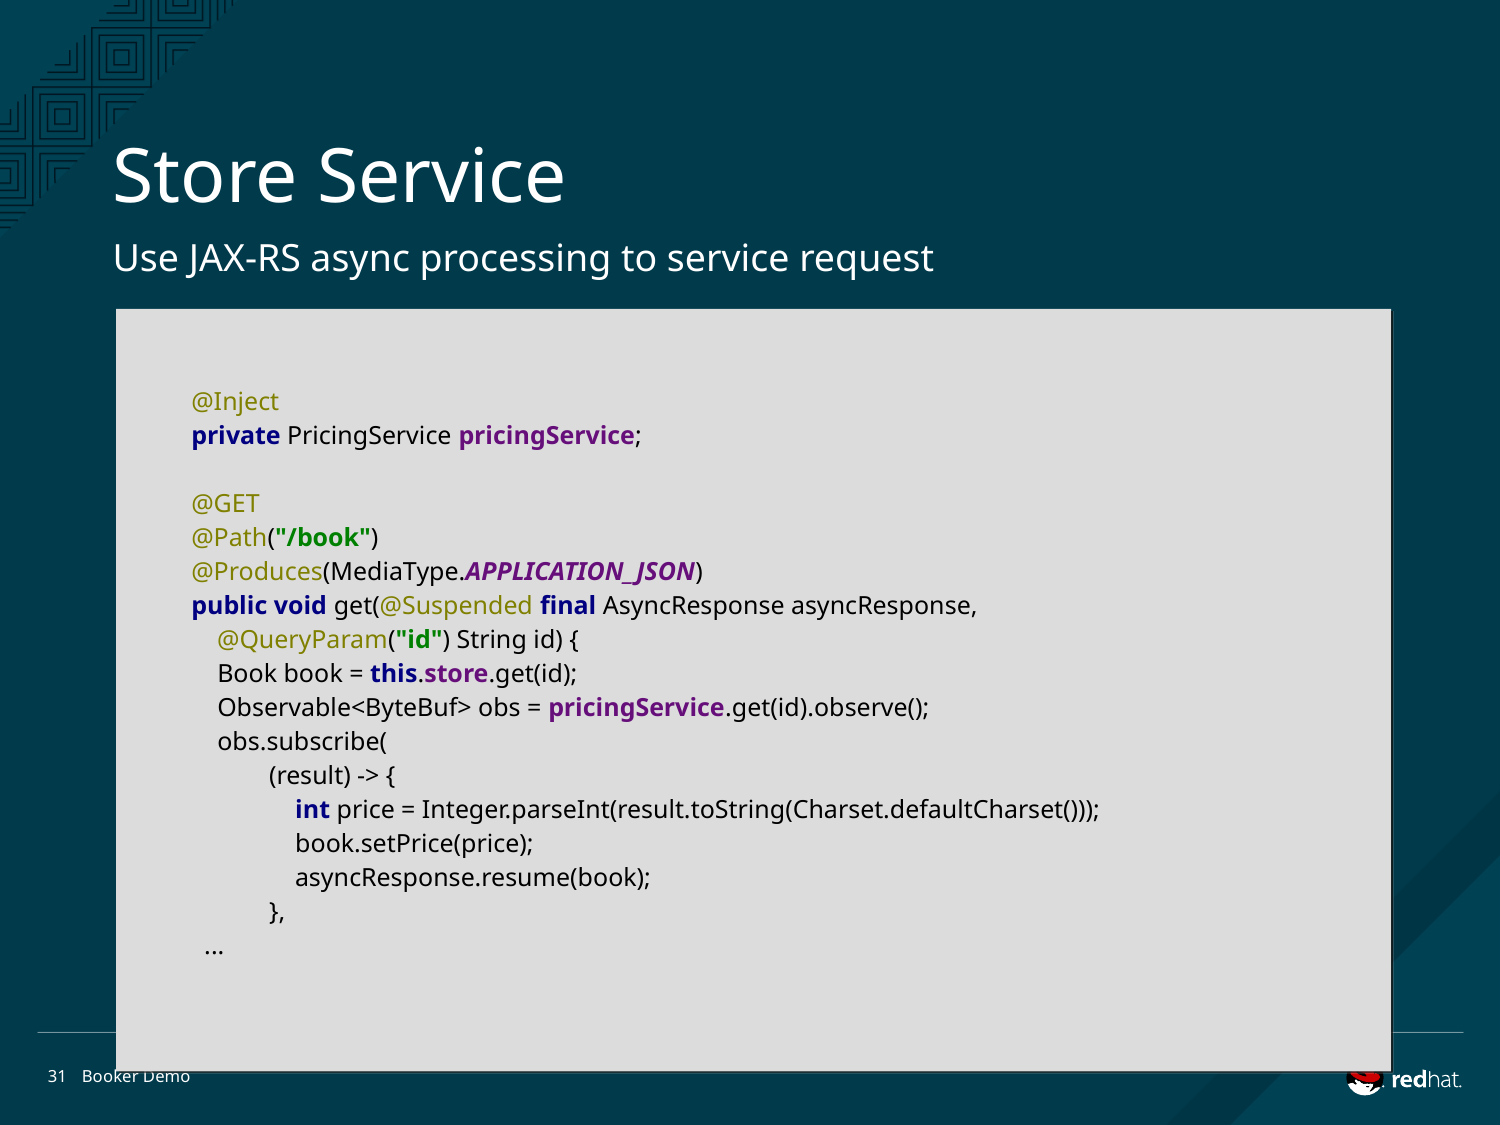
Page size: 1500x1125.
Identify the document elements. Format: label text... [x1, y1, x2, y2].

text_box Use JAX-RS async processing to service request [112, 231, 1388, 332]
title Store Service [112, 0, 1388, 225]
text_box @Inject private PricingService pricingService; @GET @Path("/book") @Produces(MediaType.APPLICATION_JSON) public void get(@Suspended final AsyncResponse asyncResponse, @QueryParam("id") String id) { Book book = this.store.get(id); Observable<ByteBuf> obs = pricingService.get(id).observe(); obs.subscribe( (result) -> { int price = Integer.parseInt(result.toString(Charset.defaultCharset())); book.setPrice(price); asyncResponse.resume(book); }, ... [116, 308, 1392, 1016]
